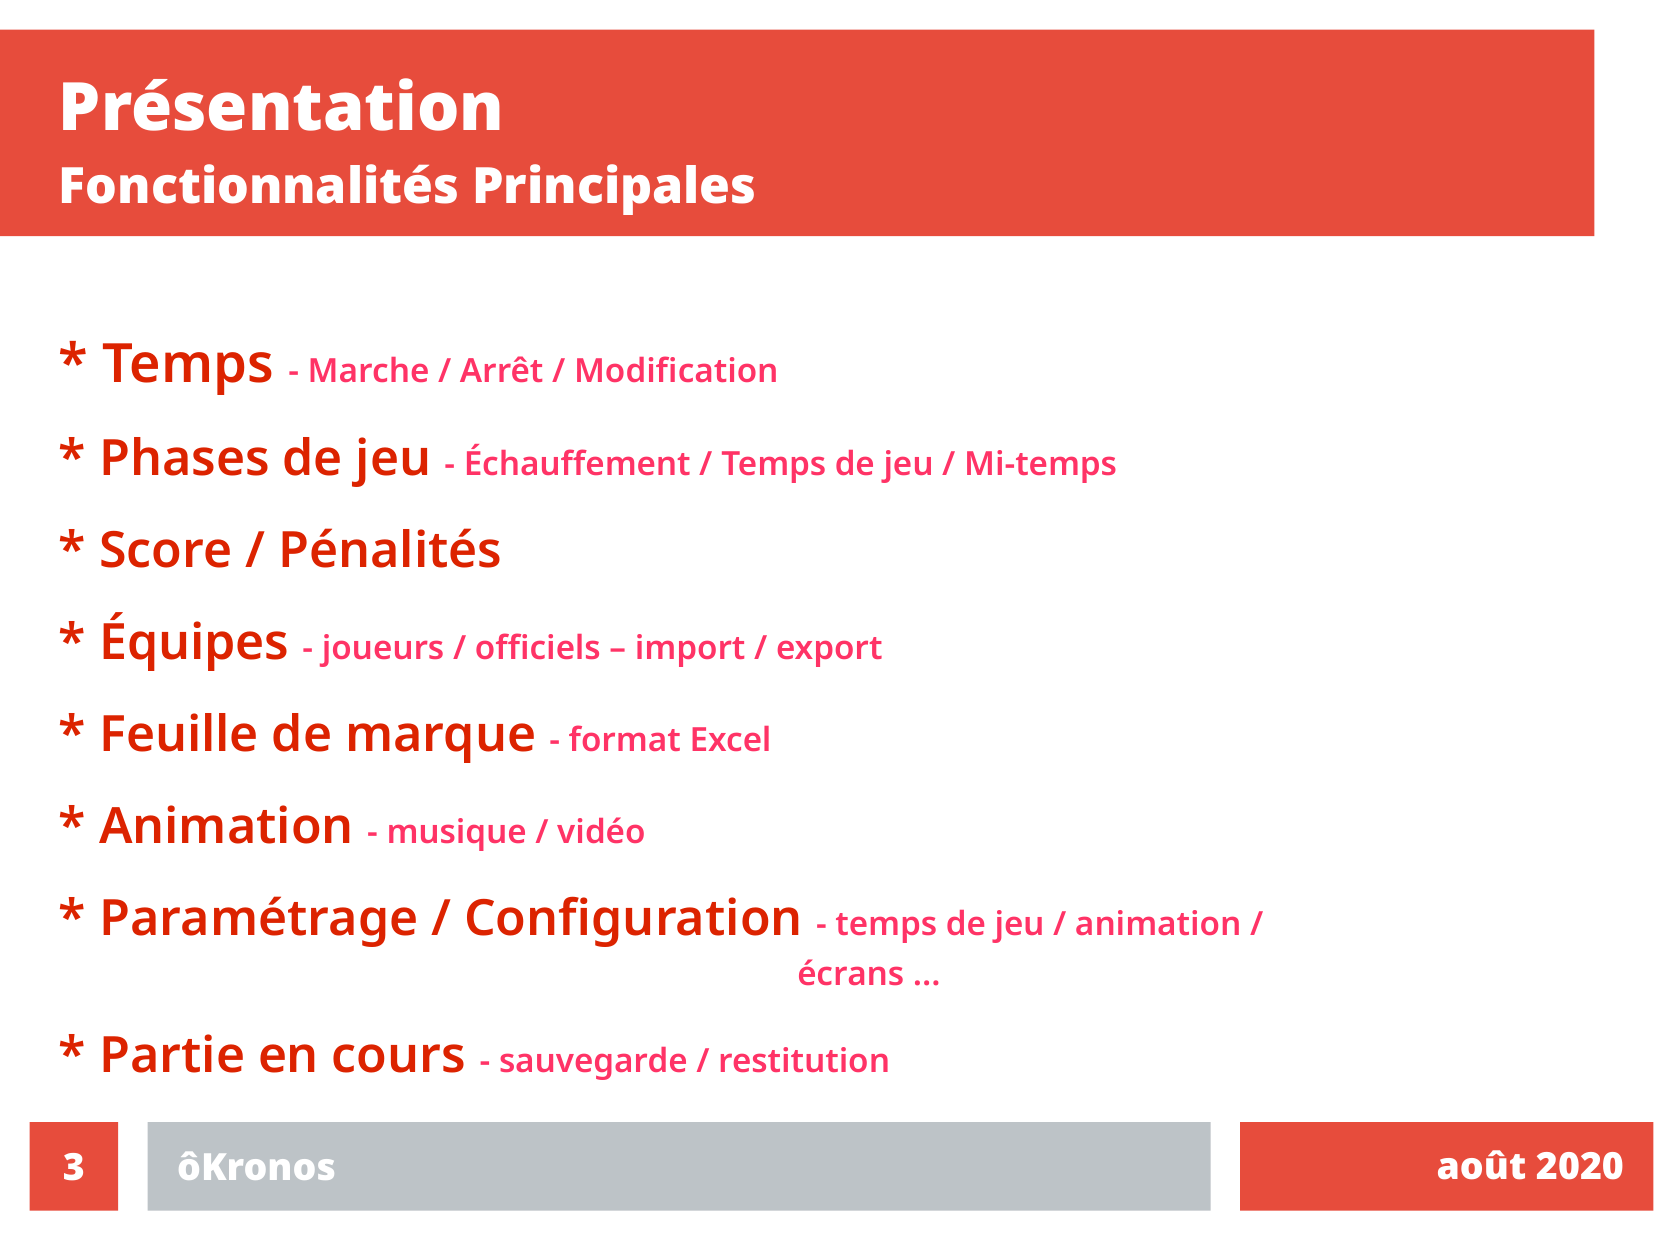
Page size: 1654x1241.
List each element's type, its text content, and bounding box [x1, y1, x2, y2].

title Présentation Fonctionnalités Principales [59, 59, 1595, 213]
list * Temps - Marche / Arrêt / Modification * Phases de jeu - Échauffement / Temps de jeu / Mi-temps * Score / Pénalités * Équipes - joueurs / officiels – import / export * Feuille de marque - format Excel * Animation - musique / vidéo * Paramétrage / Configuration - temps de jeu / animation / écrans ... * Partie en cours - sauvegarde / restitution [59, 324, 1565, 1093]
